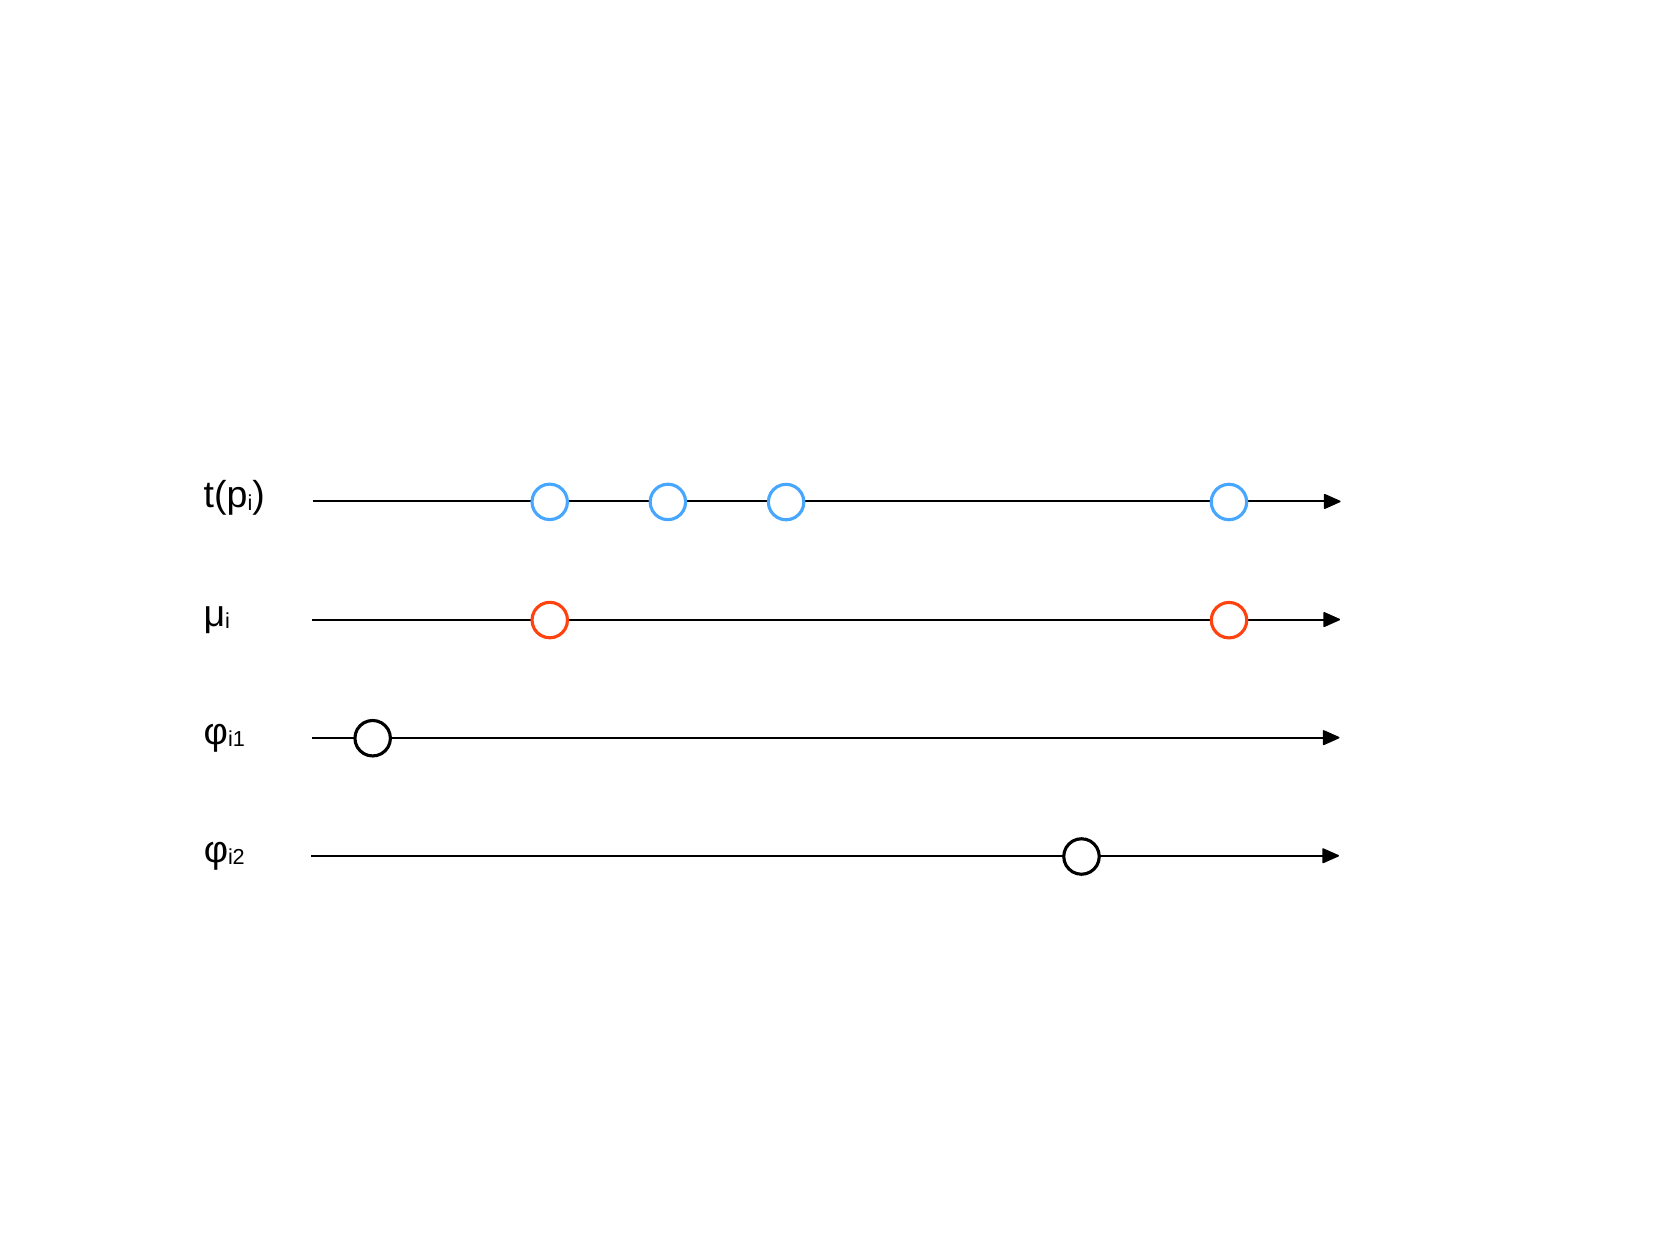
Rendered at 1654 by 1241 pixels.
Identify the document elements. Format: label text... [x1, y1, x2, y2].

text_box [532, 602, 568, 638]
text_box μi [189, 584, 245, 654]
text_box t(pi) [188, 466, 280, 536]
text_box [354, 720, 391, 756]
text_box φi2 [189, 821, 260, 891]
text_box [1211, 484, 1247, 520]
text_box [768, 484, 804, 520]
text_box [1063, 838, 1100, 875]
text_box φi1 [189, 702, 260, 773]
text_box [531, 484, 568, 520]
text_box [650, 484, 686, 520]
text_box [1211, 602, 1247, 638]
